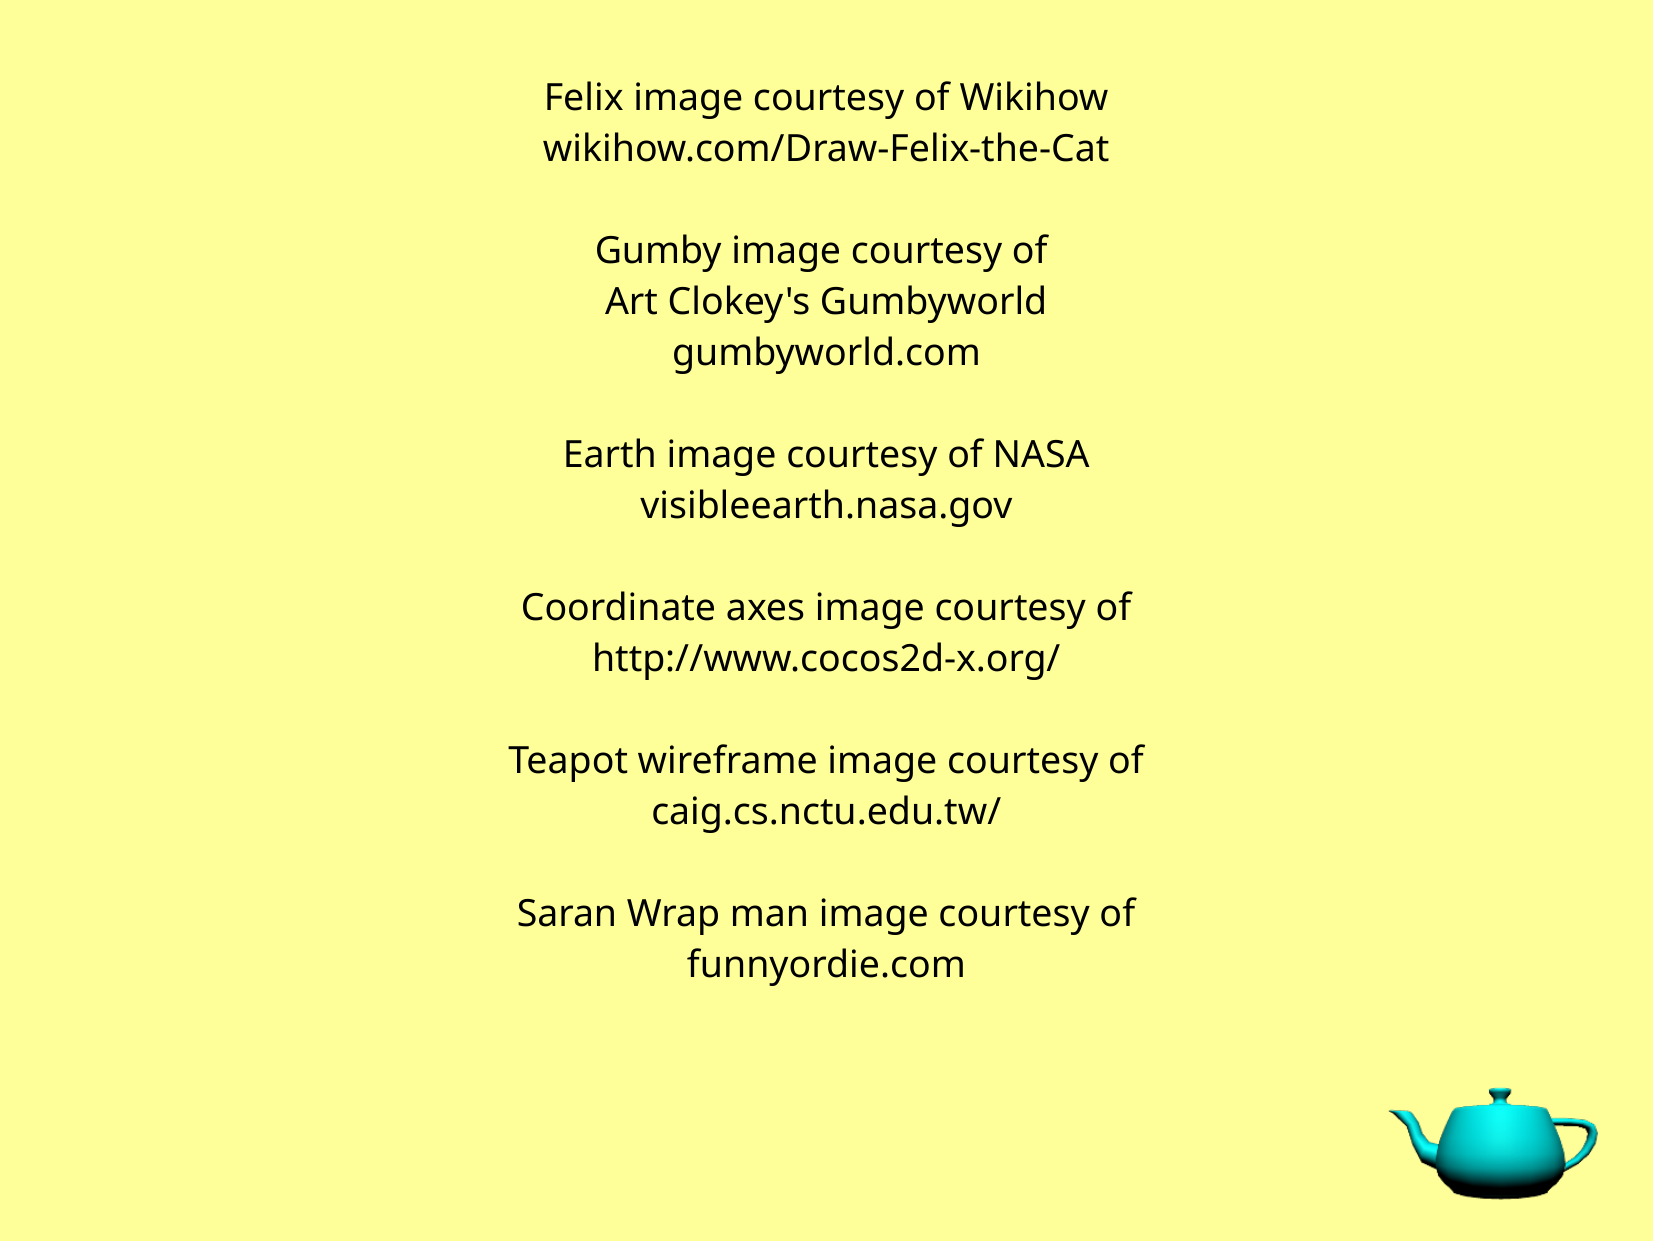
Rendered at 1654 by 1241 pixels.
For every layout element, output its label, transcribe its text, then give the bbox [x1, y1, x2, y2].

picture [1387, 1085, 1600, 1201]
subtitle Felix image courtesy of Wikihow wikihow.com/Draw-Felix-the-Cat Gumby image courtesy of Art Clokey's Gumbyworld gumbyworld.com Earth image courtesy of NASA visibleearth.nasa.gov Coordinate axes image courtesy of http://www.cocos2d-x.org/ Teapot wireframe image courtesy of caig.cs.nctu.edu.tw/ Saran Wrap man image courtesy of funnyordie.com [82, 49, 1571, 1010]
